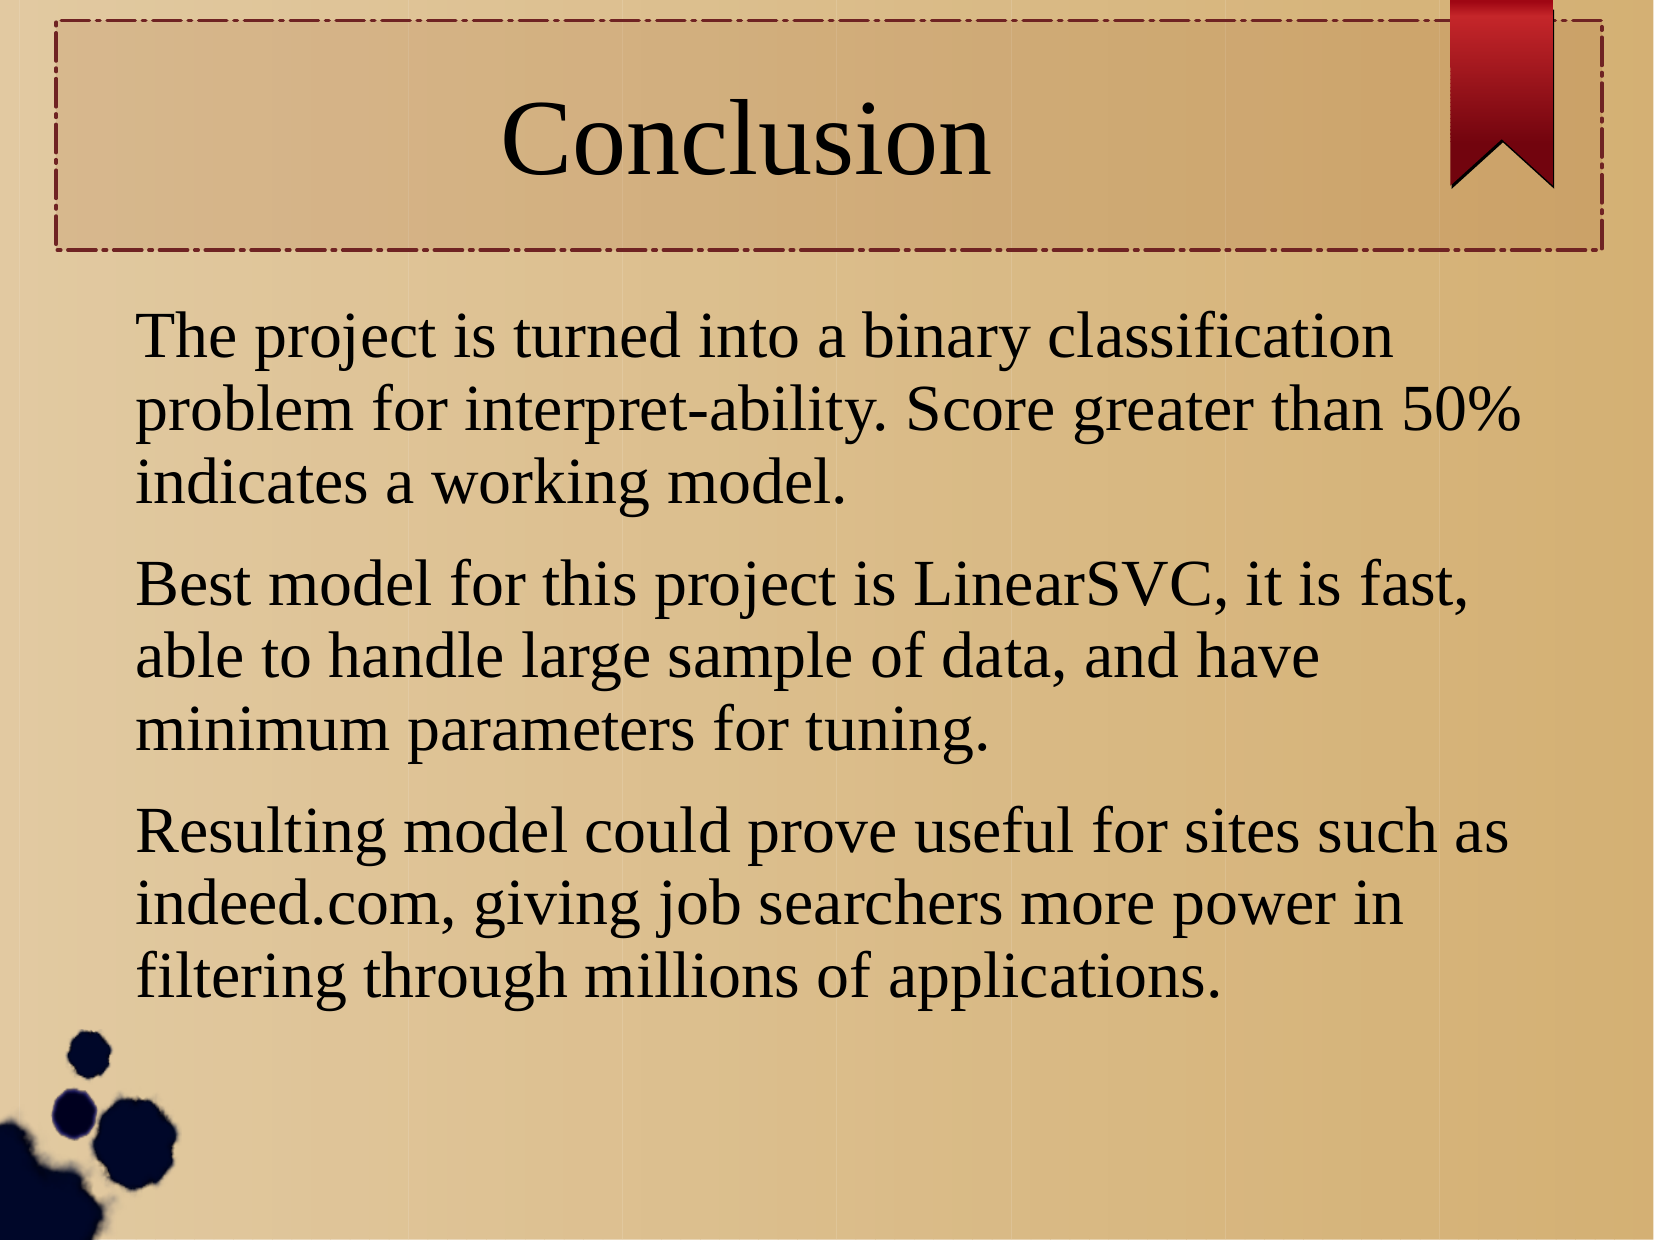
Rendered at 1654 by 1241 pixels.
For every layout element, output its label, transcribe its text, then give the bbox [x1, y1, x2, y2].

title Conclusion [82, 47, 1412, 229]
list The project is turned into a binary classification problem for interpret-ability. Score greater than 50% indicates a working model. Best model for this project is LinearSVC, it is fast, able to handle large sample of data, and have minimum parameters for tuning. Resulting model could prove useful for sites such as indeed.com, giving job searchers more power in filtering through millions of applications. [82, 299, 1571, 1019]
